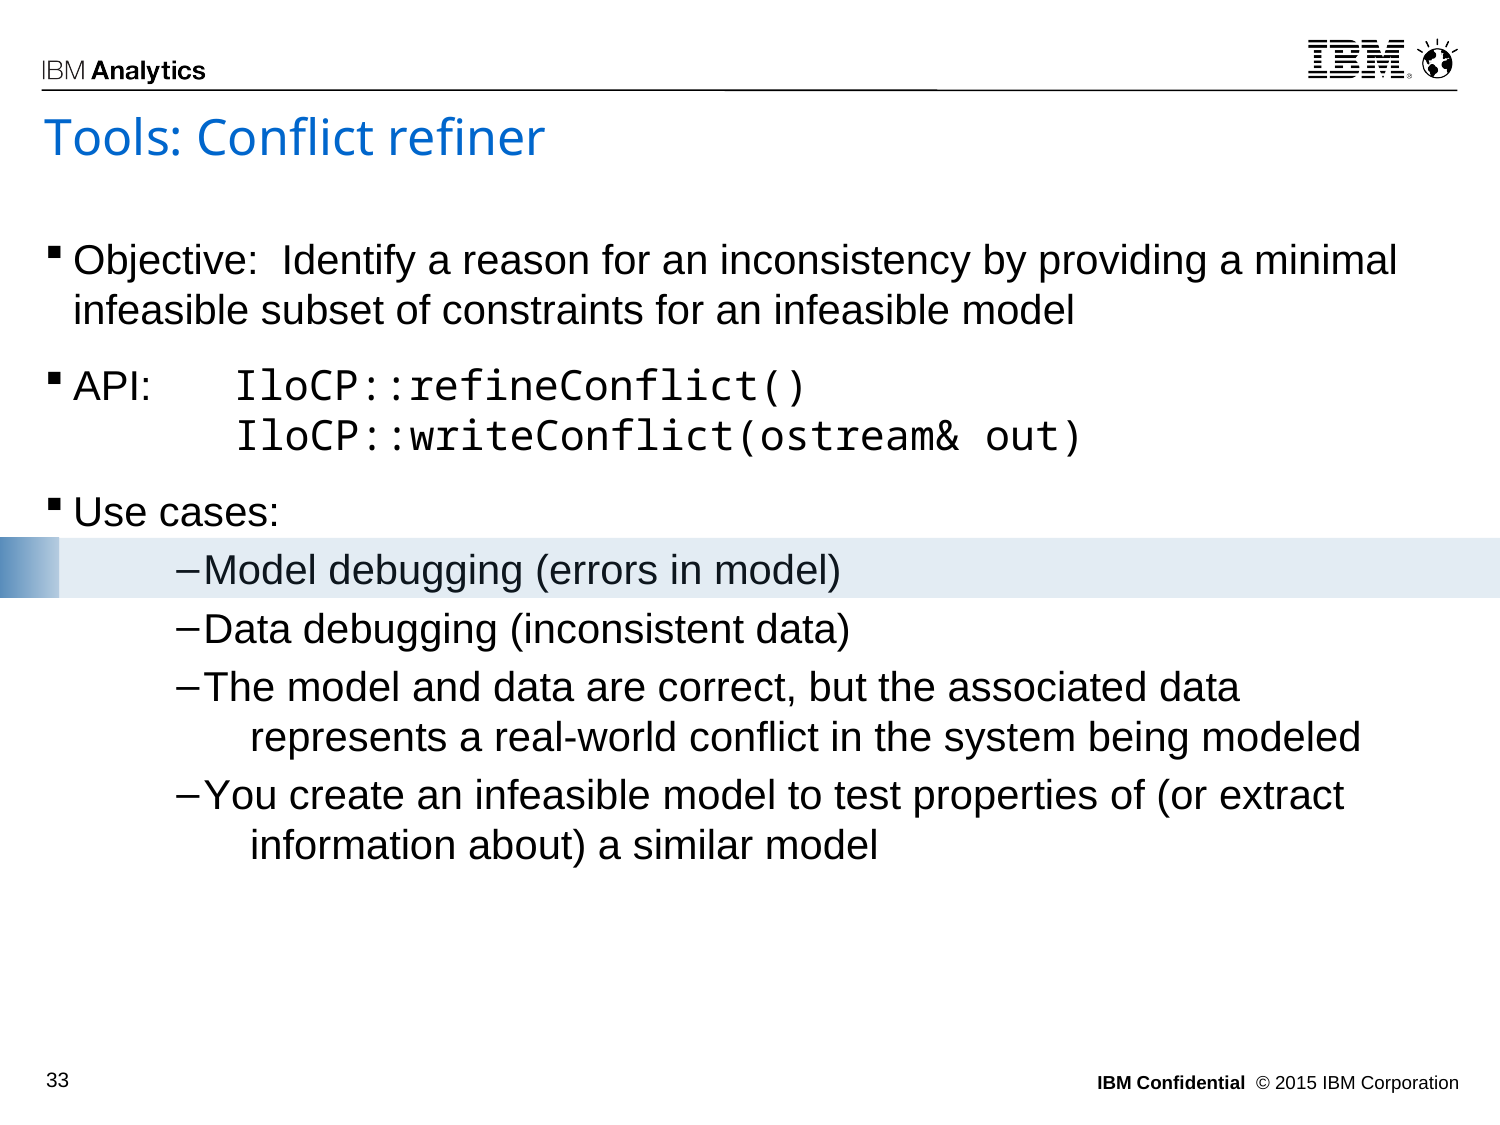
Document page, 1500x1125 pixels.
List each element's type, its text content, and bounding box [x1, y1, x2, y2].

text_box [0, 537, 1500, 598]
picture [24, 42, 224, 99]
list Objective: Identify a reason for an inconsistency by providing a minimal infeasible subset of constraints for an infeasible model API: IloCP::refineConflict() IloCP::writeConflict(ostream& out) Use cases: Model debugging (errors in model) Data debugging (inconsistent data) The model and data are correct, but the associated data represents a real-world conflict in the system being modeled You create an infeasible model to test properties of (or extract information about) a similar model [30, 224, 1426, 537]
title Tools: Conflict refiner [29, 97, 1500, 203]
picture [1294, 24, 1469, 91]
list Objective: Identify a reason for an inconsistency by providing a minimal infeasible subset of constraints for an infeasible model API: IloCP::refineConflict() IloCP::writeConflict(ostream& out) Use cases: Model debugging (errors in model) Data debugging (inconsistent data) The model and data are correct, but the associated data represents a real-world conflict in the system being modeled You create an infeasible model to test properties of (or extract information about) a similar model [30, 598, 1426, 1066]
